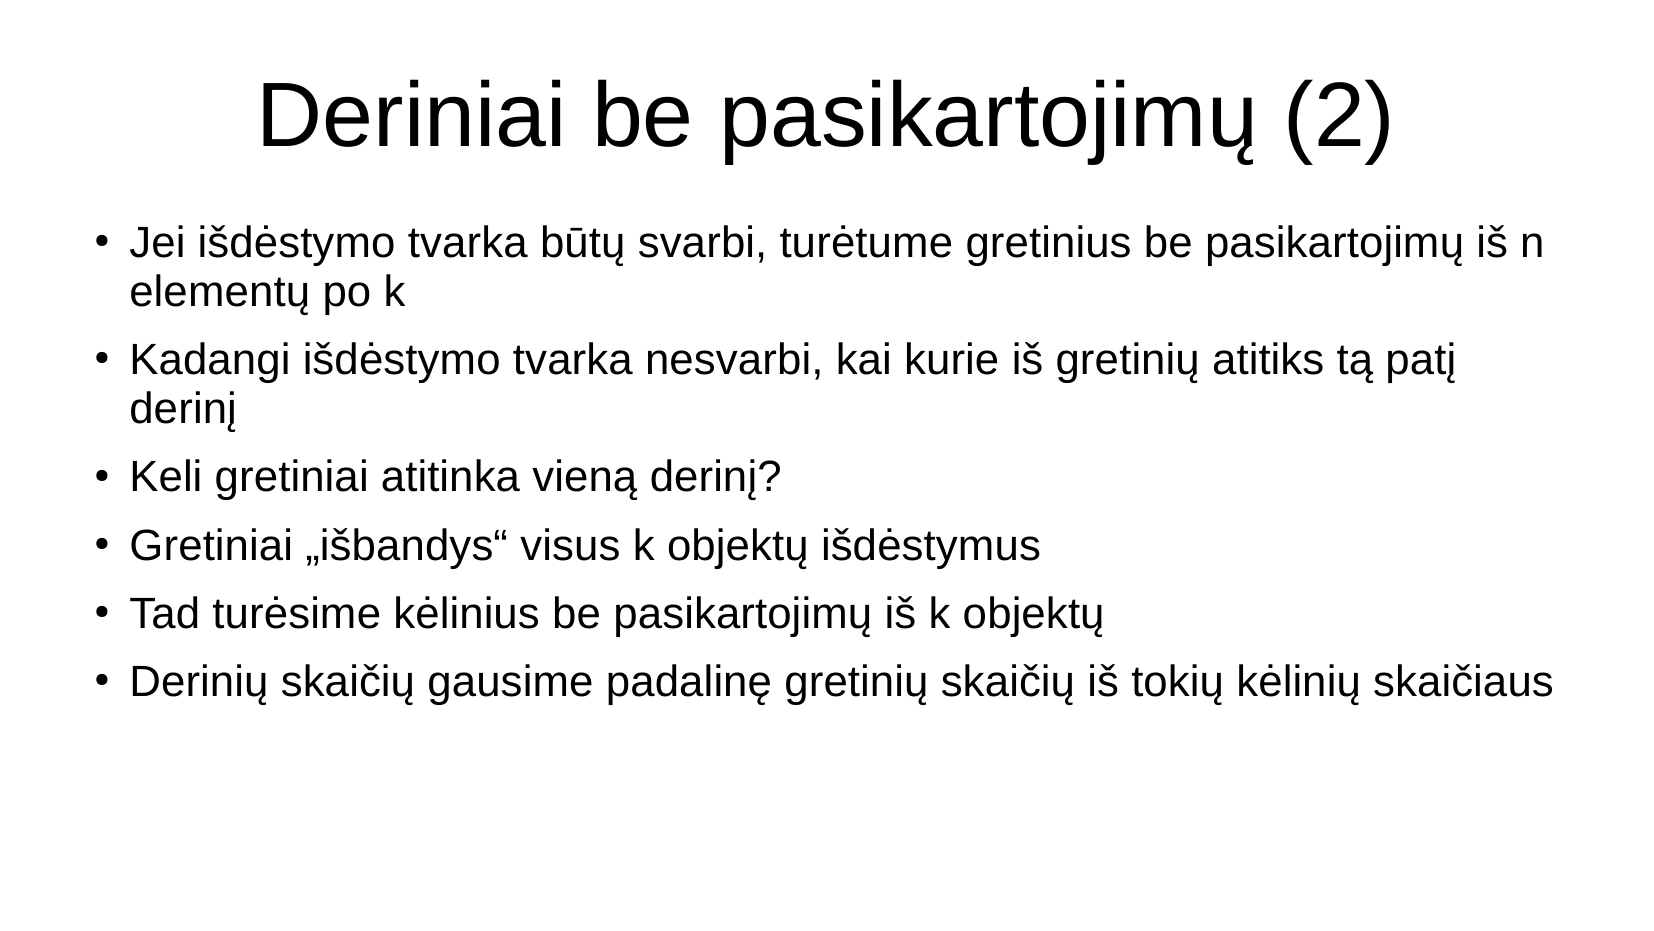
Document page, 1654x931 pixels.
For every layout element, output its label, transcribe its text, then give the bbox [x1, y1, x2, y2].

title Deriniai be pasikartojimų (2) [82, 36, 1571, 193]
list Jei išdėstymo tvarka būtų svarbi, turėtume gretinius be pasikartojimų iš n elementų po k Kadangi išdėstymo tvarka nesvarbi, kai kurie iš gretinių atitiks tą patį derinį Keli gretiniai atitinka vieną derinį? Gretiniai „išbandys“ visus k objektų išdėstymus Tad turėsime kėlinius be pasikartojimų iš k objektų Derinių skaičių gausime padalinę gretinių skaičių iš tokių kėlinių skaičiaus [82, 217, 1571, 757]
